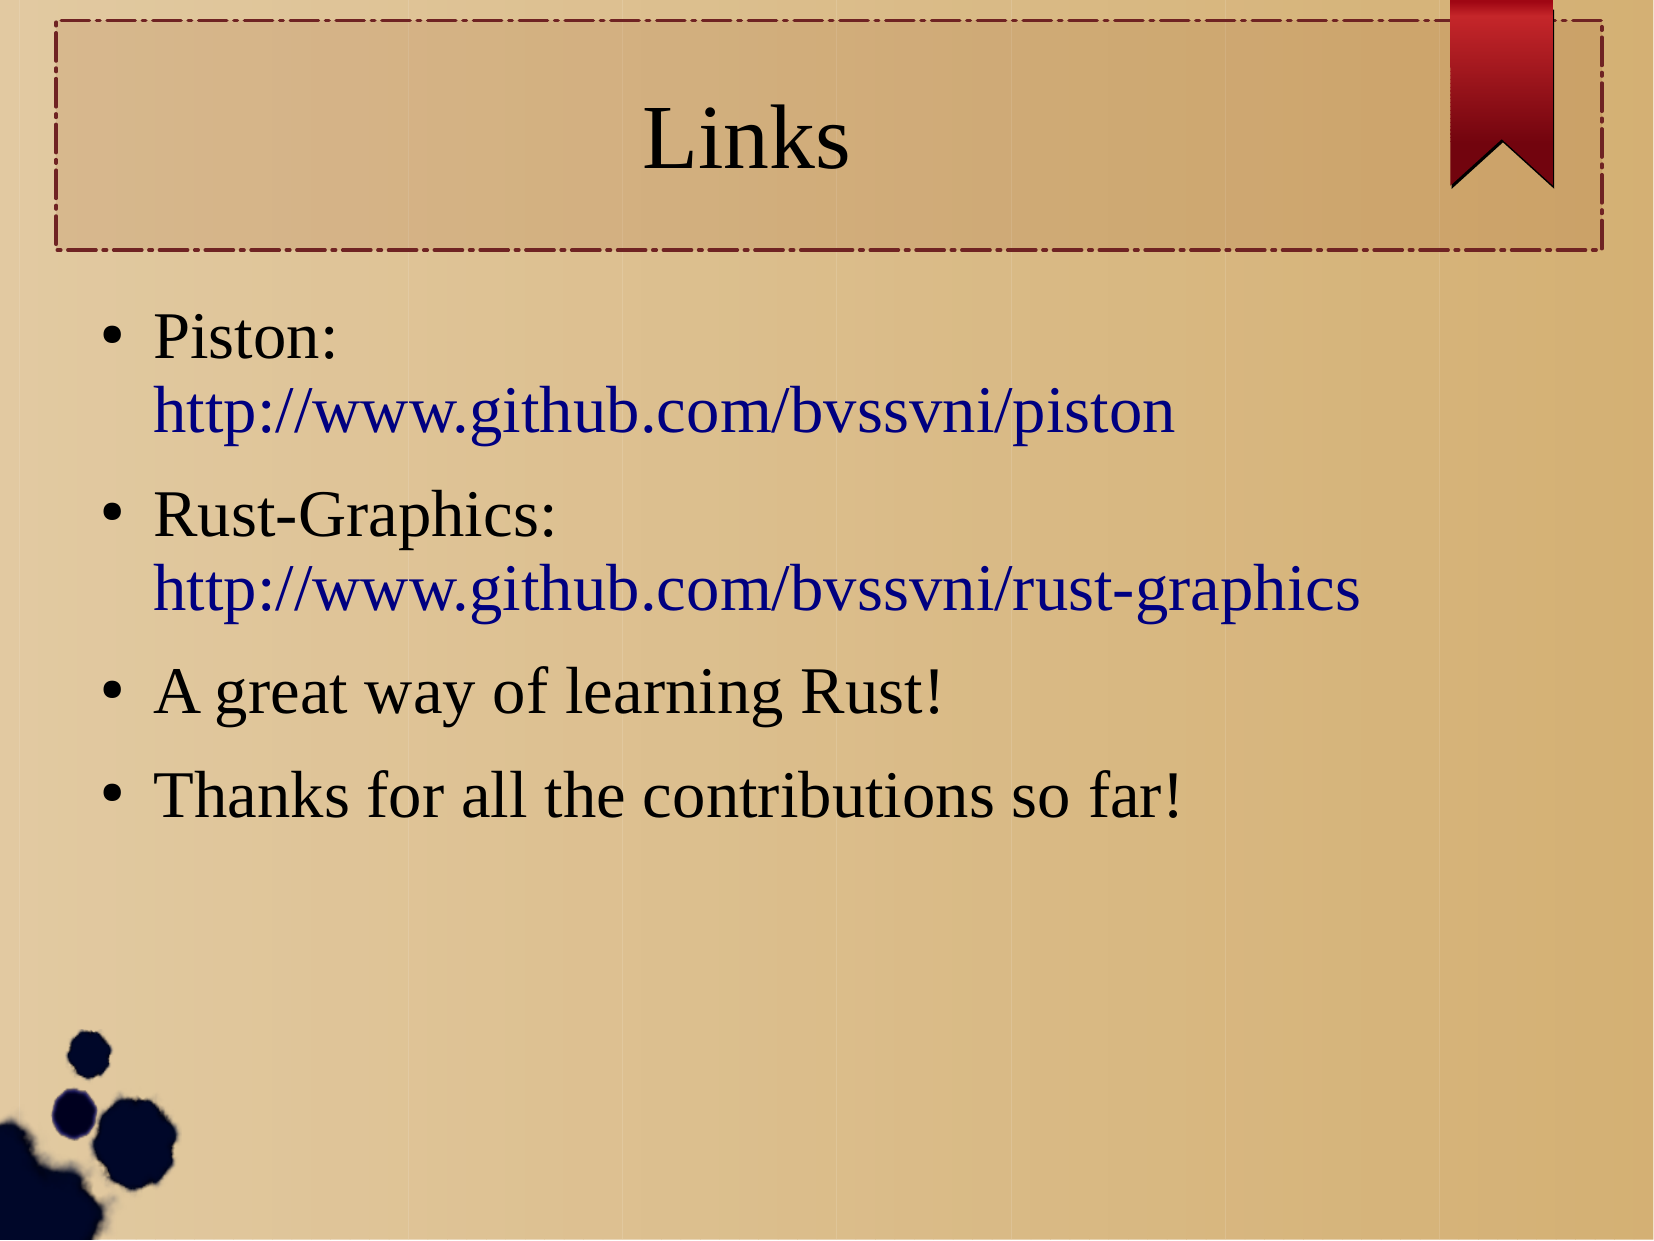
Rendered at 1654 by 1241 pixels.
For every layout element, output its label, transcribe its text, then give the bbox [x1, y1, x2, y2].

title Links [82, 47, 1412, 229]
list Piston: http://www.github.com/bvssvni/piston Rust-Graphics: http://www.github.com/bvssvni/rust-graphics A great way of learning Rust! Thanks for all the contributions so far! [82, 299, 1571, 1019]
